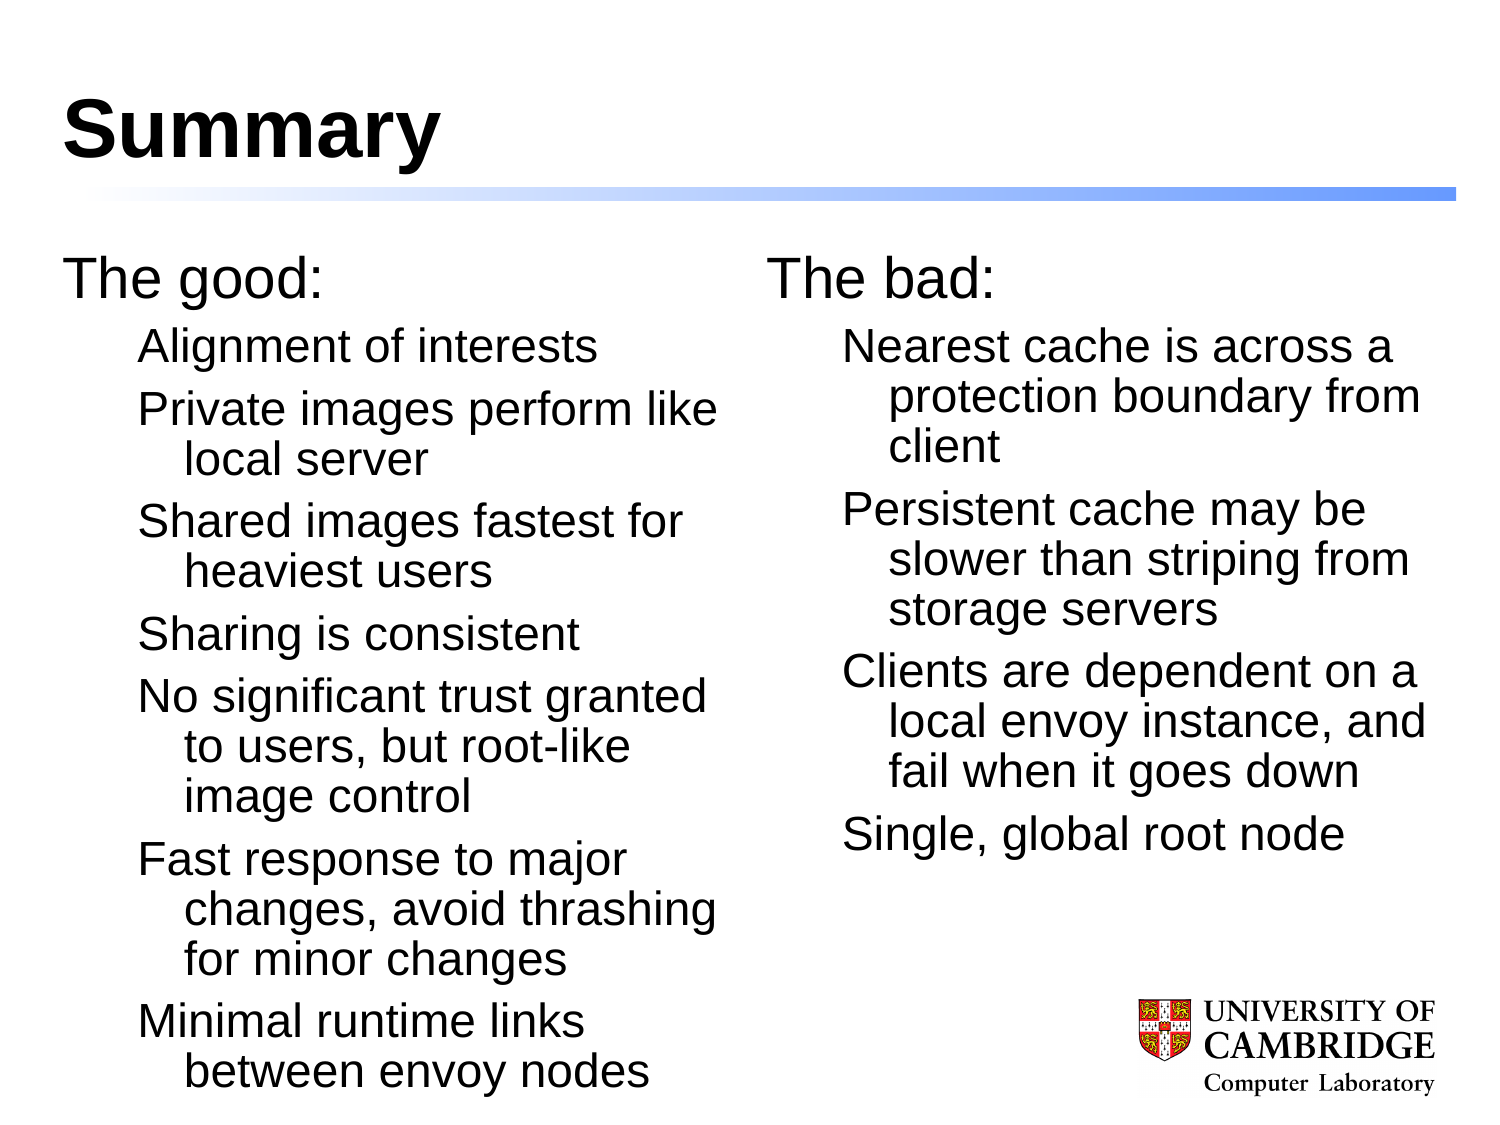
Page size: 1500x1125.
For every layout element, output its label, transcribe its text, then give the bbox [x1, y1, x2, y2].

picture [1137, 999, 1437, 1098]
list The good: Alignment of interests Private images perform like local server Shared images fastest for heaviest users Sharing is consistent No significant trust granted to users, but root-like image control Fast response to major changes, avoid thrashing for minor changes Minimal runtime links between envoy nodes [62, 249, 734, 1103]
title Summary [62, 37, 1438, 225]
list The bad: Nearest cache is across a protection boundary from client Persistent cache may be slower than striping from storage servers Clients are dependent on a local envoy instance, and fail when it goes down Single, global root node [766, 249, 1438, 986]
